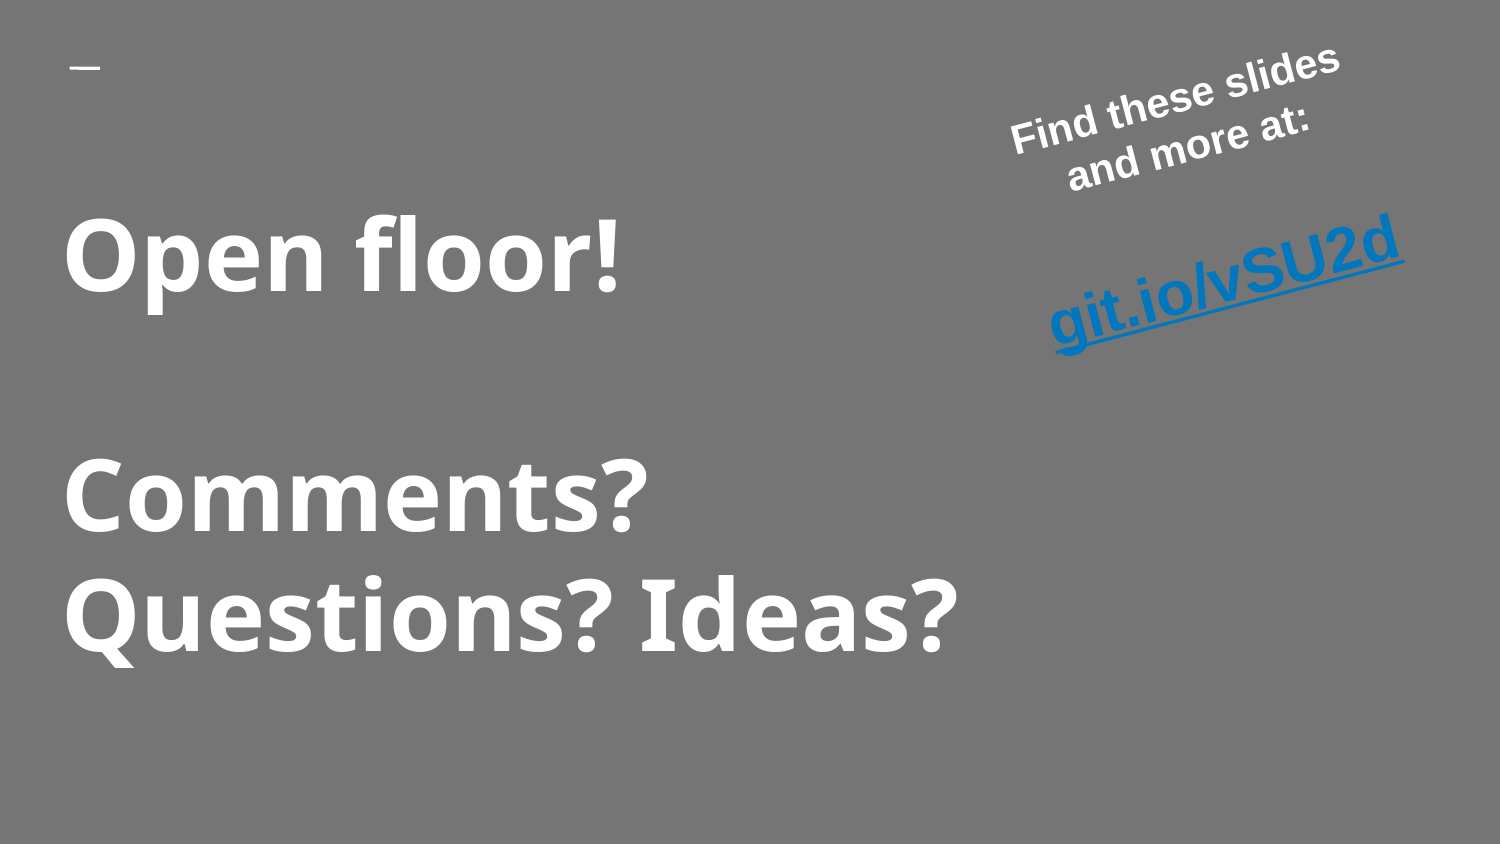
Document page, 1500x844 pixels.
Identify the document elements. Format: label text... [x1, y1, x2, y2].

text_box Find these slides and more at: git.io/vSU2d [877, 0, 1500, 551]
title Open floor! Comments? Questions? Ideas? [46, 116, 1071, 746]
